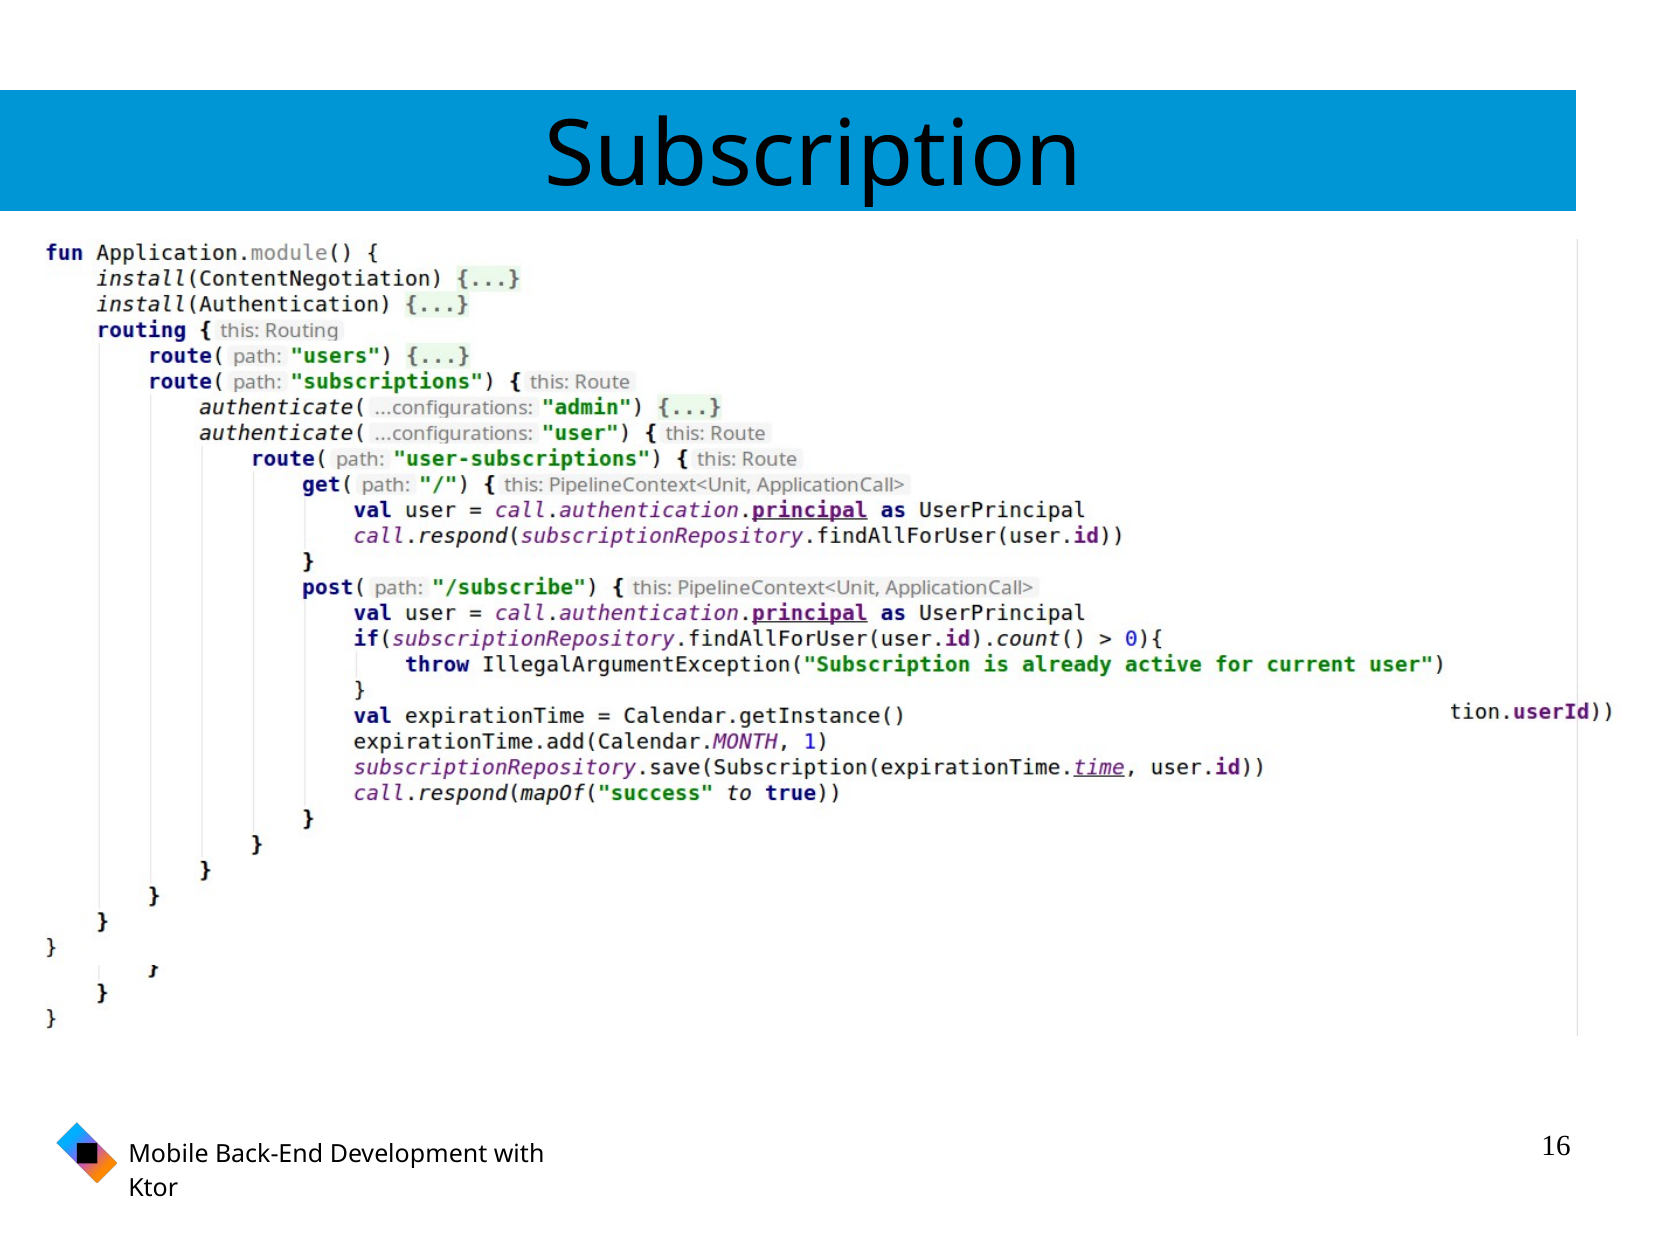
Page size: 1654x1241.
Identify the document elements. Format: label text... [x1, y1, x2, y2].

picture [56, 1122, 117, 1183]
text_box [0, 90, 82, 211]
text_box Mobile Back-End Development with Ktor [113, 1128, 597, 1174]
title Subscription [82, 90, 1546, 211]
picture [45, 239, 1621, 1036]
text_box [1546, 90, 1576, 211]
